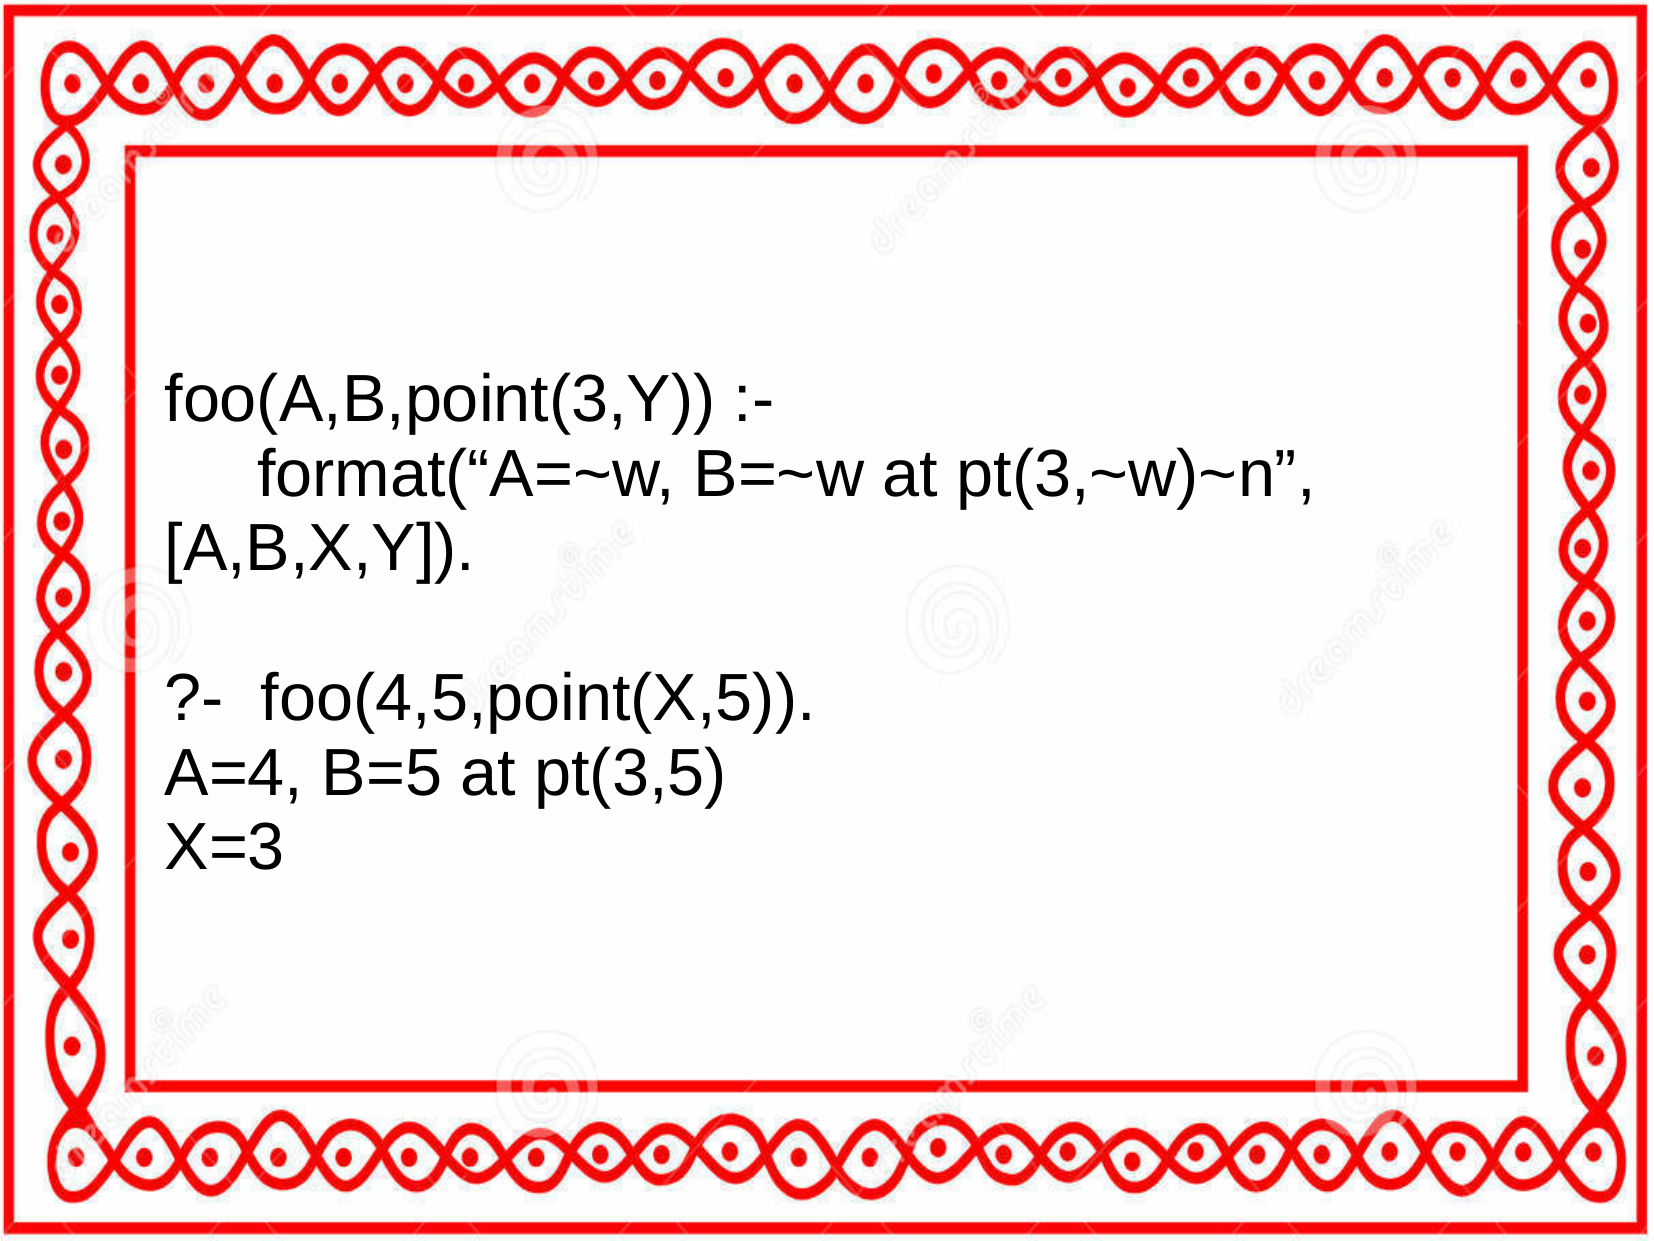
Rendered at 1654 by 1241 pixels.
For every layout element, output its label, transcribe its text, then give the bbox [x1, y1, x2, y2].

picture [0, 0, 1654, 1241]
subtitle foo(A,B,point(3,Y)) :- format(“A=~w, B=~w at pt(3,~w)~n”, [A,B,X,Y]). ?- foo(4,5,point(X,5)). A=4, B=5 at pt(3,5) X=3 [164, 165, 1545, 1081]
